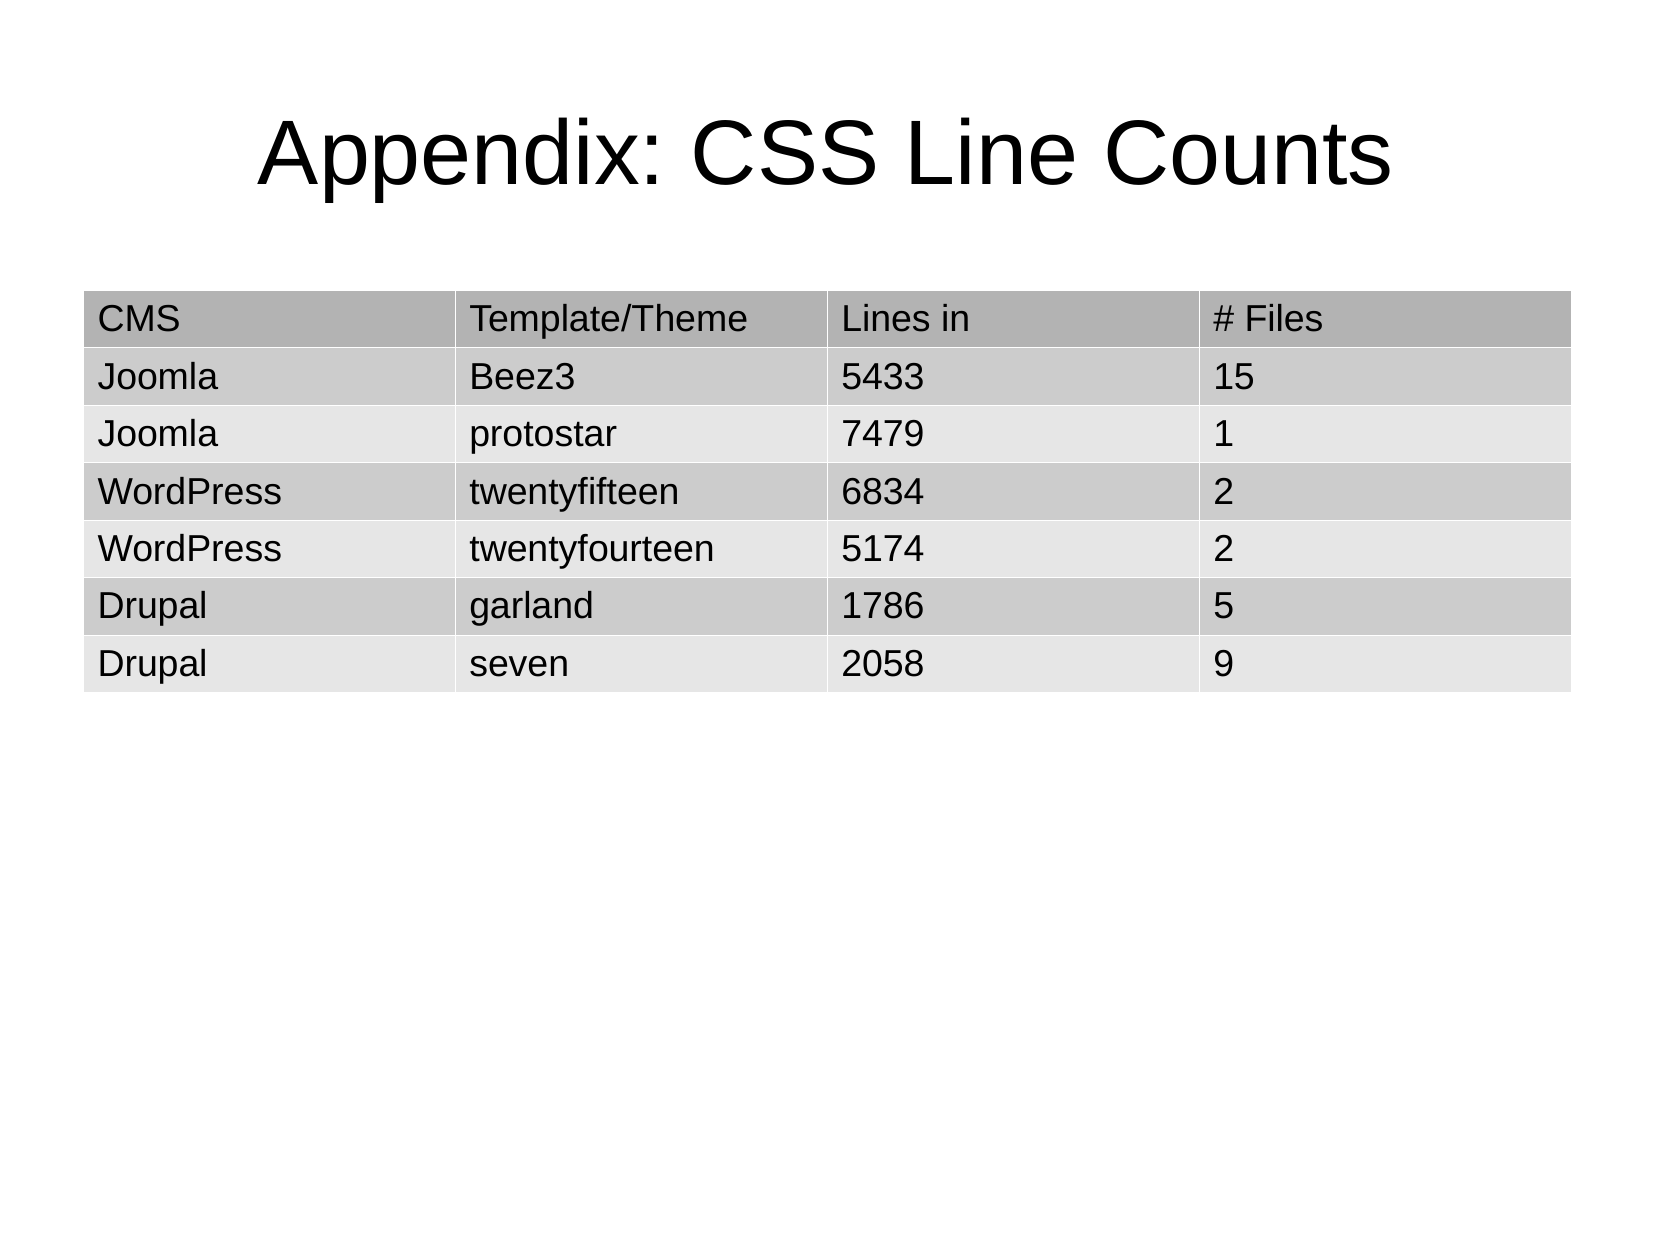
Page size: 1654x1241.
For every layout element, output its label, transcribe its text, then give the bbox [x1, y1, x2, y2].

table_cell 15 [1200, 348, 1571, 405]
table_cell 1 [1200, 406, 1571, 462]
table_cell 1786 [828, 578, 1199, 635]
table_header Lines in [828, 291, 1199, 347]
table_header Template/Theme [456, 291, 827, 347]
table_cell Joomla [84, 348, 455, 405]
table_cell 7479 [828, 406, 1199, 462]
table_cell twentyfourteen [456, 521, 827, 577]
table_cell 2 [1200, 521, 1571, 577]
table_cell protostar [456, 406, 827, 462]
table_cell garland [456, 578, 827, 635]
table_cell WordPress [84, 463, 455, 520]
table_cell 2058 [828, 636, 1199, 692]
table_cell 5174 [828, 521, 1199, 577]
table_header # Files [1200, 291, 1571, 347]
title Appendix: CSS Line Counts [82, 49, 1571, 257]
table_cell Joomla [84, 406, 455, 462]
table_cell twentyfifteen [456, 463, 827, 520]
table_cell 6834 [828, 463, 1199, 520]
table_cell WordPress [84, 521, 455, 577]
table_cell Drupal [84, 636, 455, 692]
table_cell seven [456, 636, 827, 692]
table_cell 2 [1200, 463, 1571, 520]
table_header CMS [84, 291, 455, 347]
table_cell Beez3 [456, 348, 827, 405]
table_cell 5433 [828, 348, 1199, 405]
table_cell 5 [1200, 578, 1571, 635]
table_cell Drupal [84, 578, 455, 635]
table_cell 9 [1200, 636, 1571, 692]
